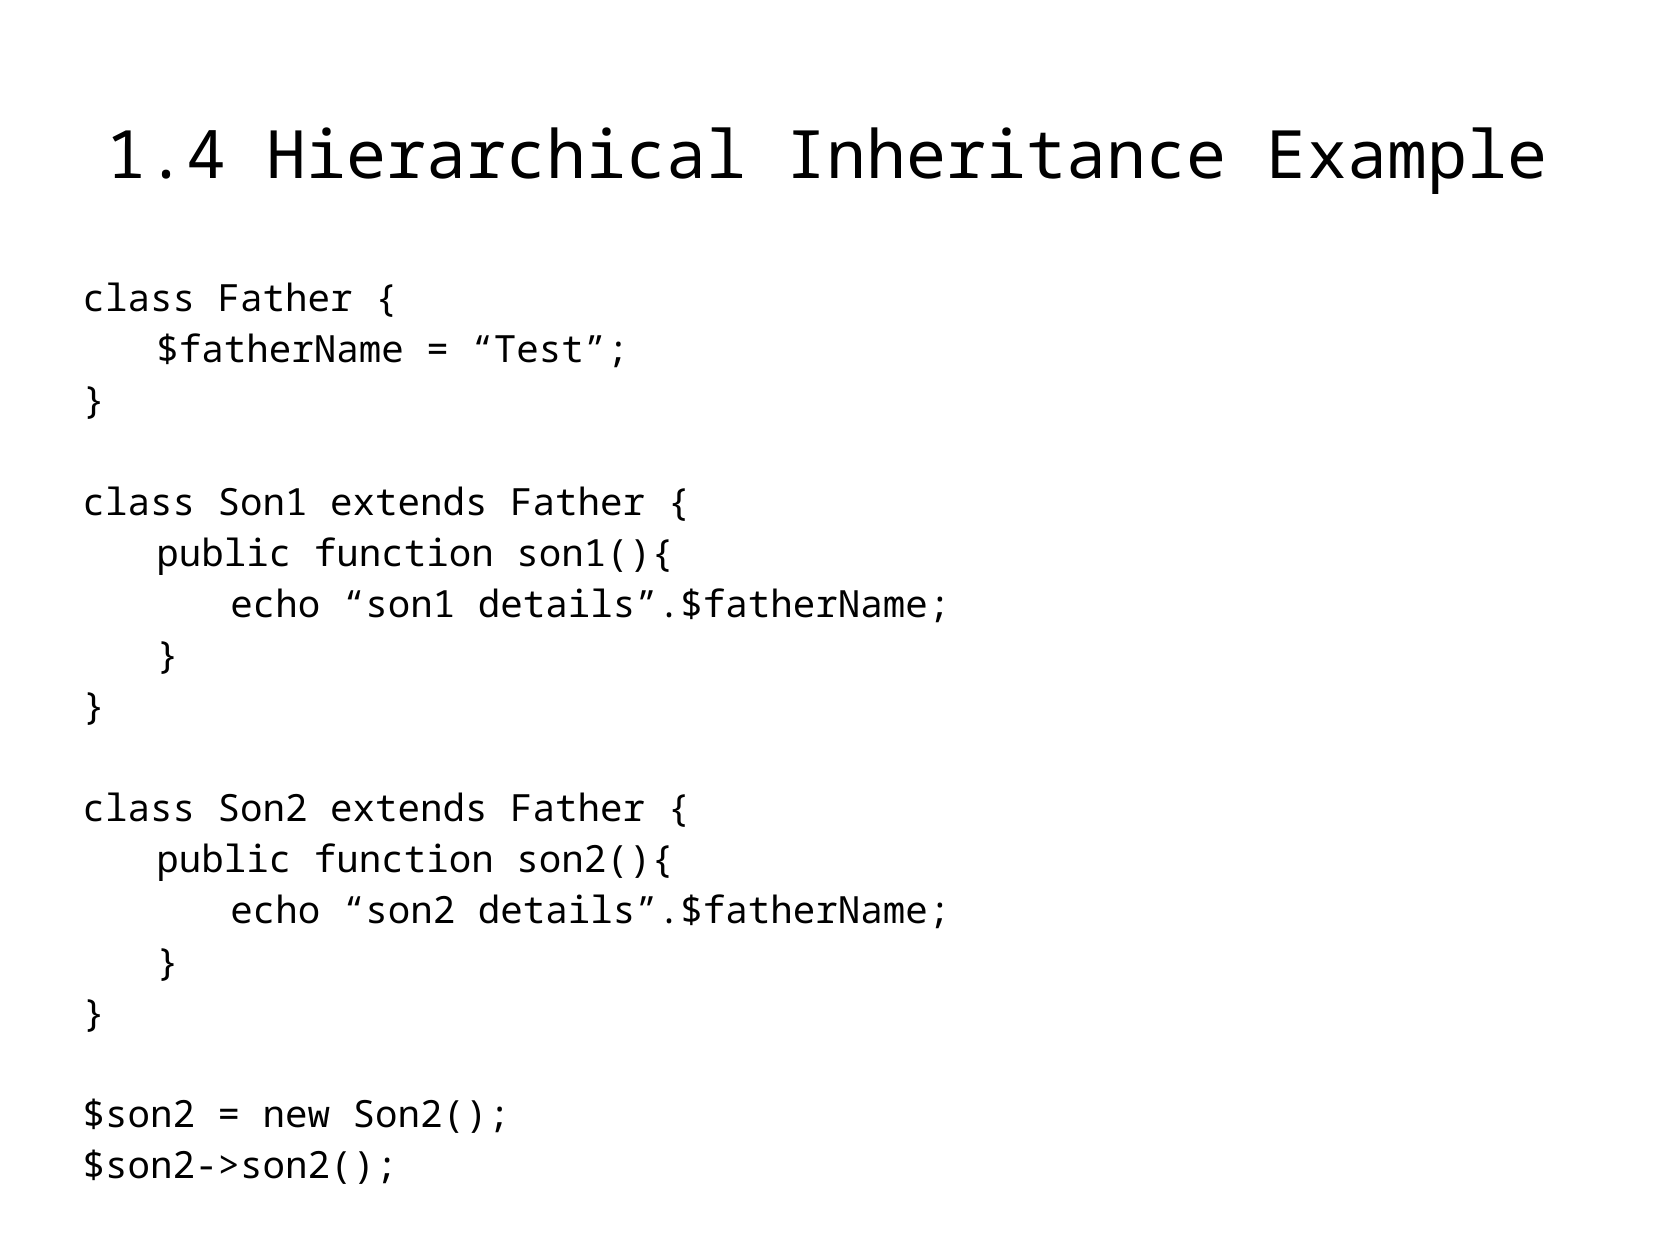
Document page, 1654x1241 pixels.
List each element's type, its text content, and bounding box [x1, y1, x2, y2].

title 1.4 Hierarchical Inheritance Example [82, 49, 1571, 257]
subtitle class Father { $fatherName = “Test”; } class Son1 extends Father { public function son1(){ echo “son1 details”.$fatherName; } } class Son2 extends Father { public function son2(){ echo “son2 details”.$fatherName; } } $son2 = new Son2(); $son2->son2(); [82, 271, 1571, 1174]
